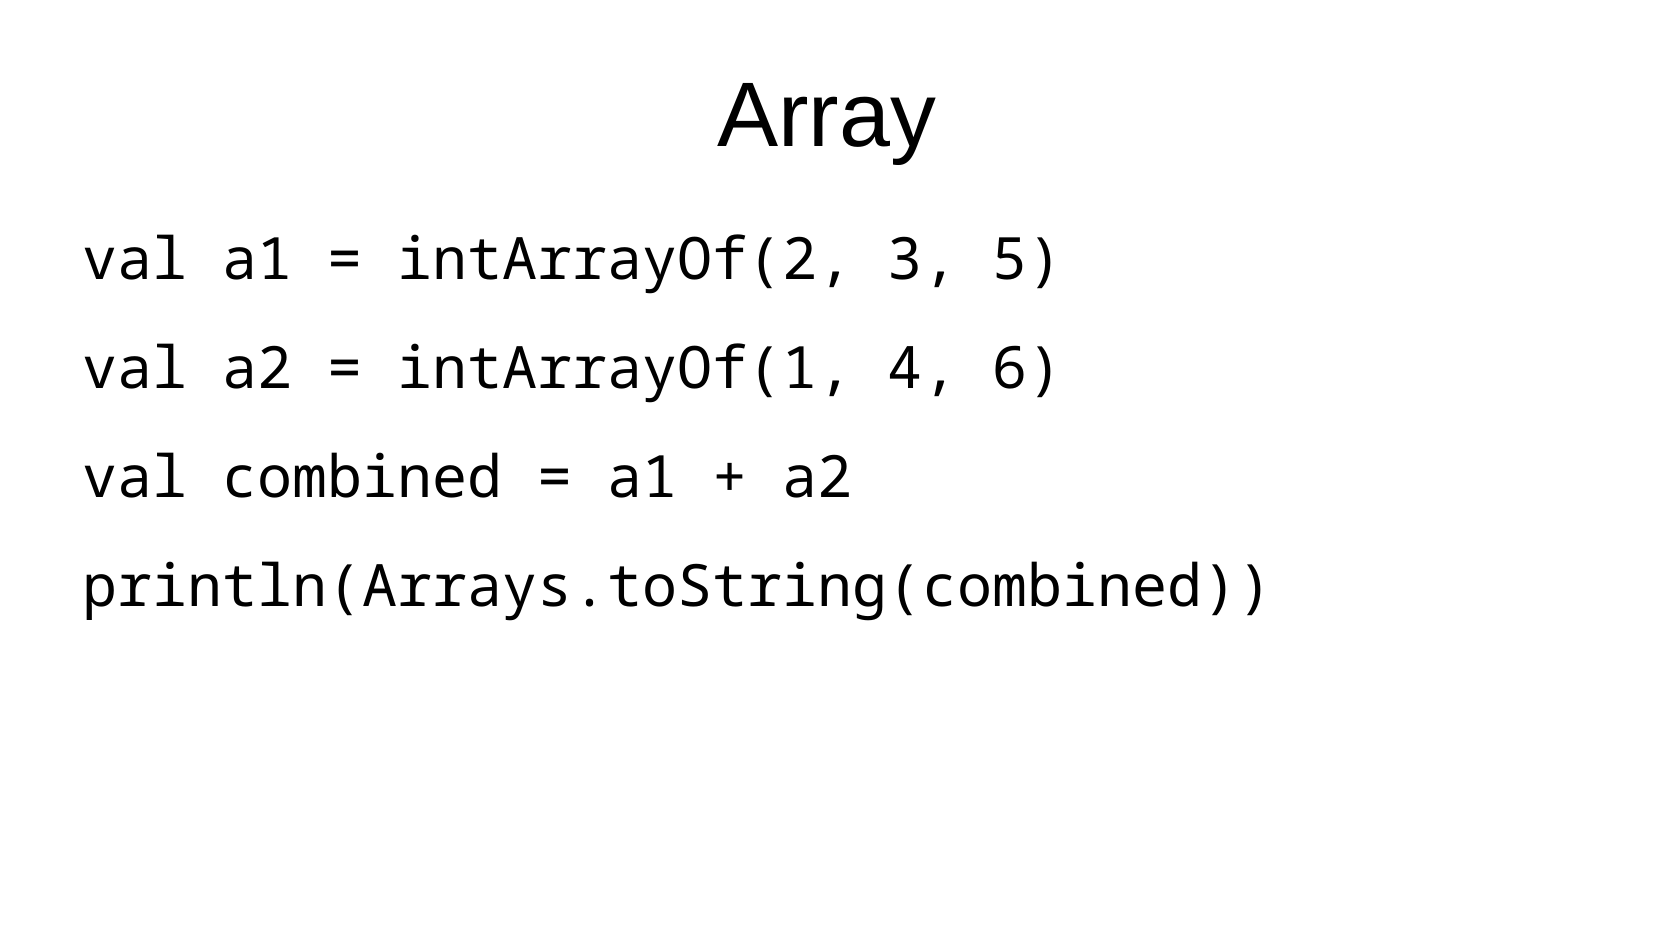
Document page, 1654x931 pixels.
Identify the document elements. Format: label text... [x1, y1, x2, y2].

title Array [82, 37, 1571, 193]
list val a1 = intArrayOf(2, 3, 5) val a2 = intArrayOf(1, 4, 6) val combined = a1 + a2 println(Arrays.toString(combined)) [82, 217, 1571, 758]
